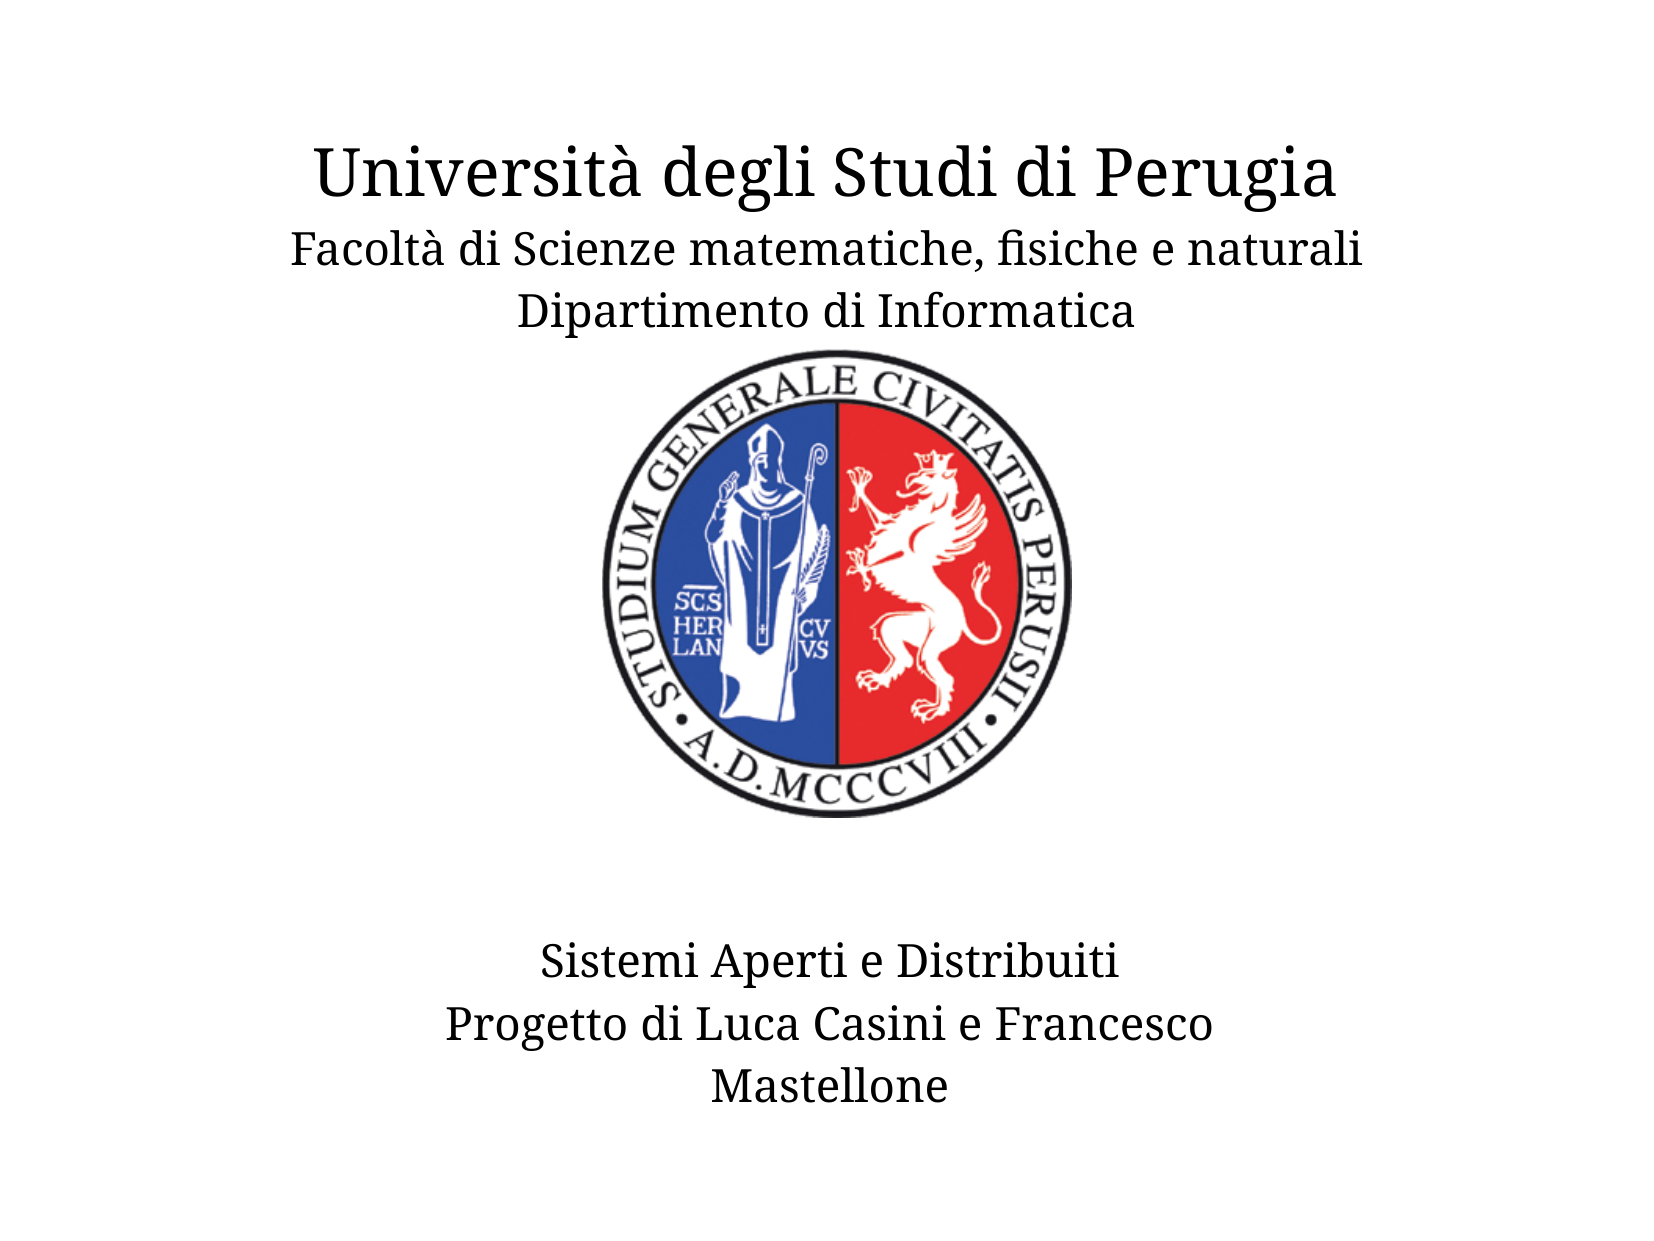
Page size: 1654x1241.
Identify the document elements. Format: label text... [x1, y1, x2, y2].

picture [602, 348, 1072, 818]
text_box Sistemi Aperti e Distribuiti Progetto di Luca Casini e Francesco Mastellone [307, 921, 1353, 1112]
text_box Università degli Studi di Perugia Facoltà di Scienze matematiche, fisiche e naturali Dipartimento di Informatica [118, 118, 1536, 349]
